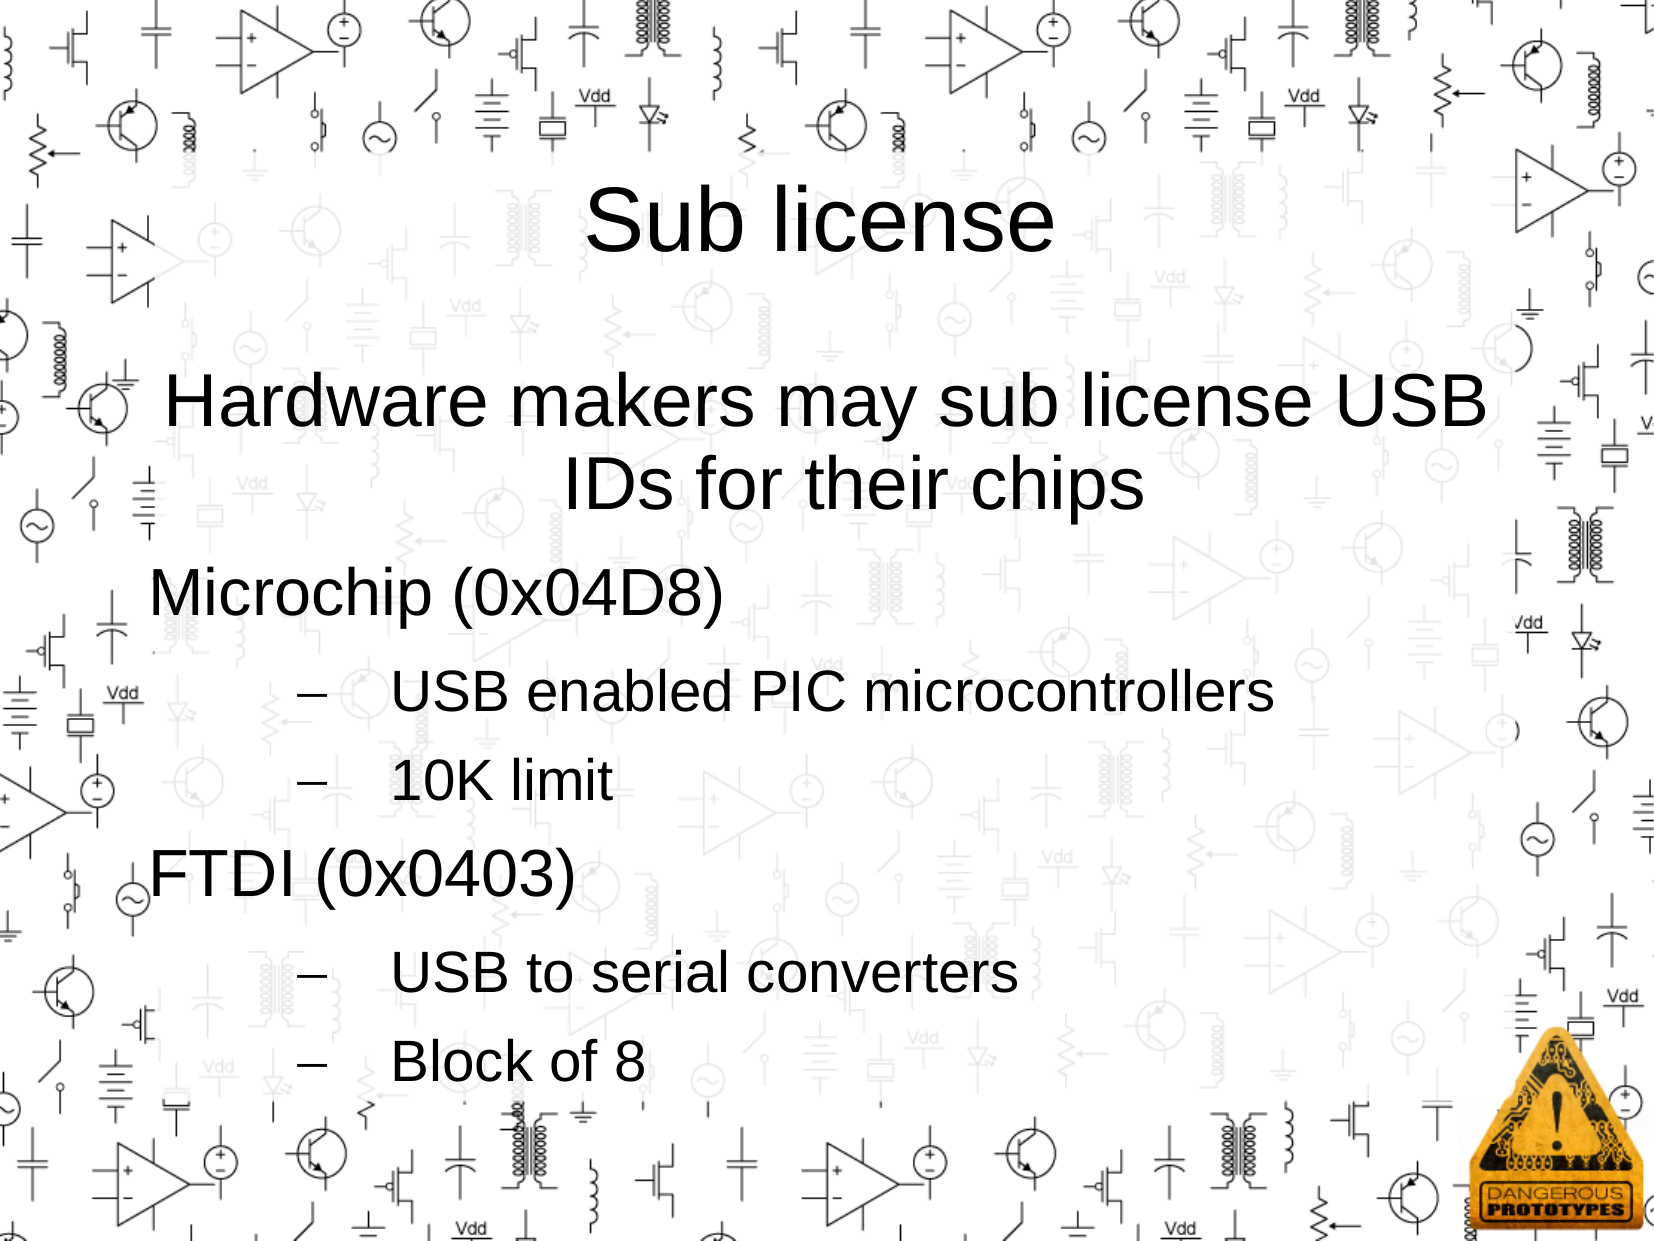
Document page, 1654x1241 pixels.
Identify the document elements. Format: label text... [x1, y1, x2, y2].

text_box Hardware makers may sub license USB IDs for their chips Microchip (0x04D8) USB enabled PIC microcontrollers 10K limit FTDI (0x0403) USB to serial converters Block of 8 [147, 354, 1506, 1053]
picture [0, 0, 1654, 1241]
text_box Sub license [135, 125, 1506, 318]
